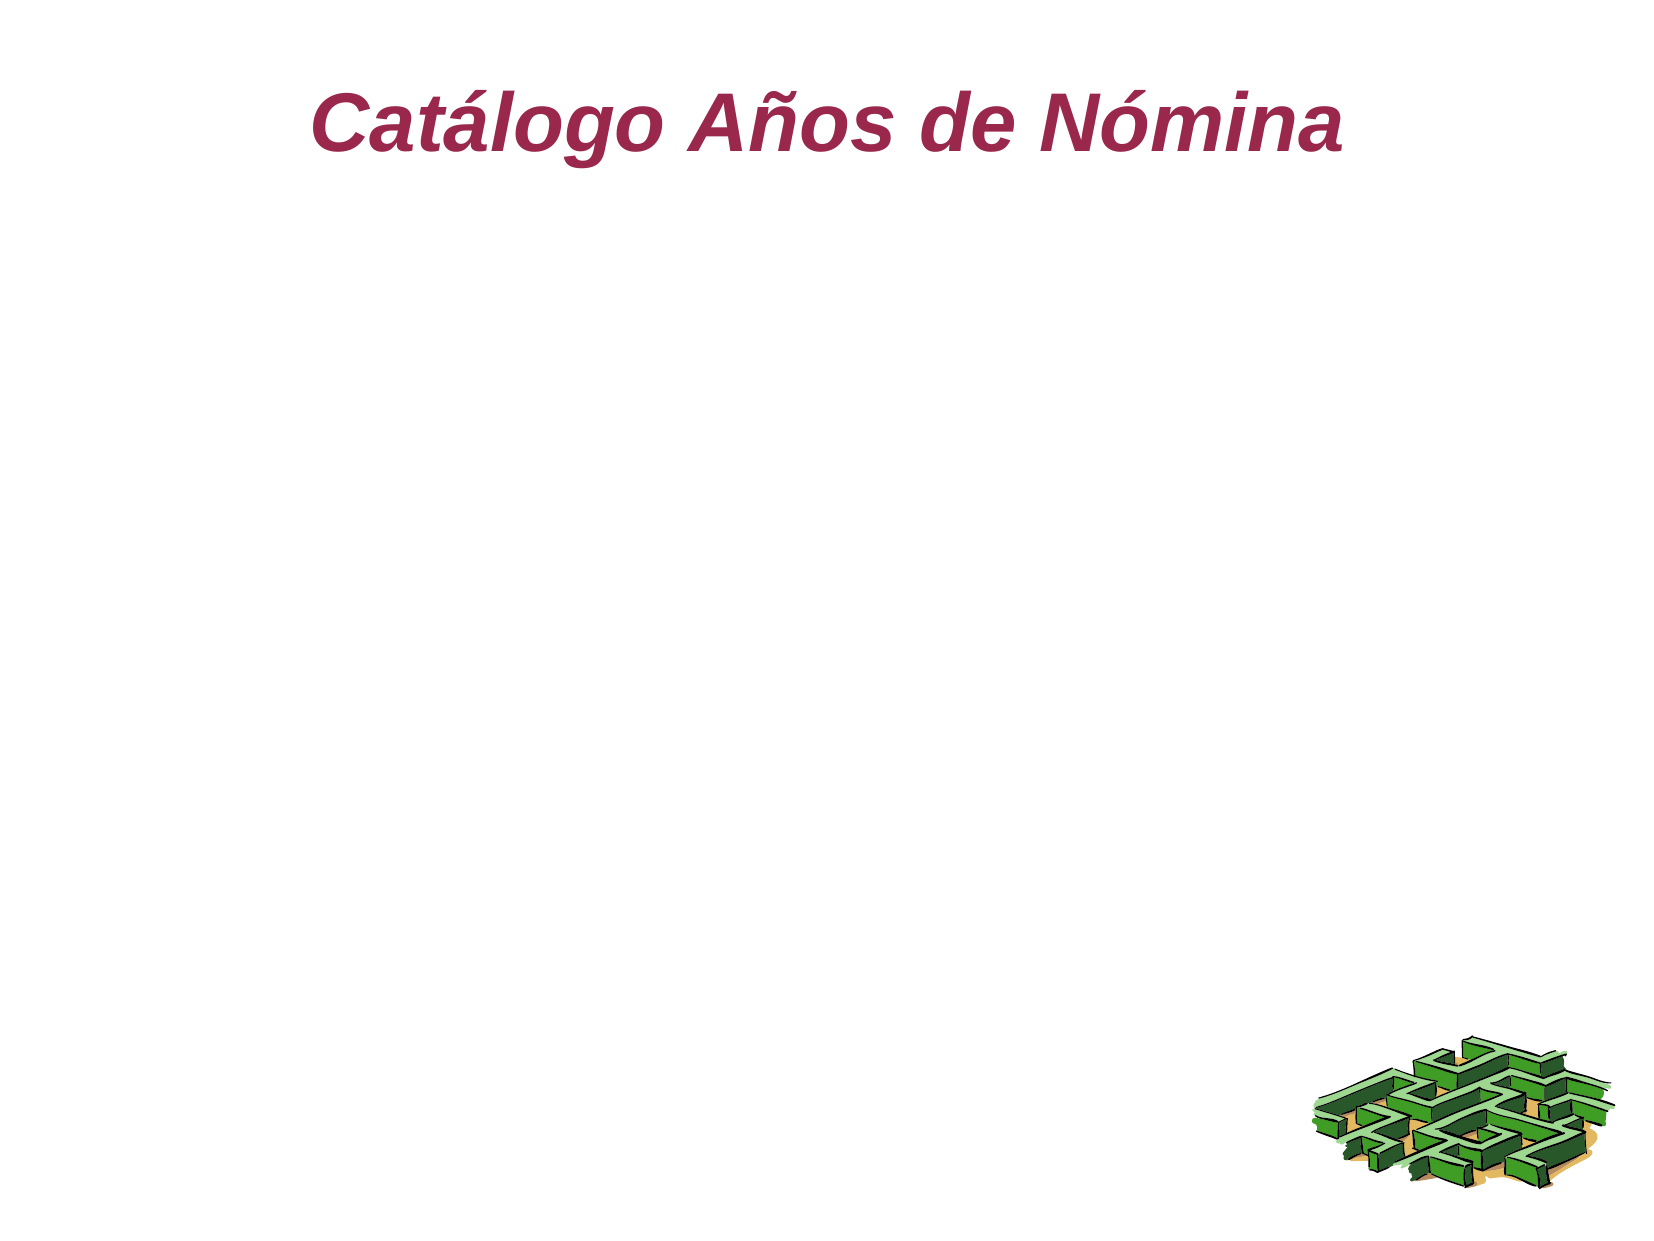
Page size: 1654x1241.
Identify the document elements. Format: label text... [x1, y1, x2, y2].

title Catálogo Años de Nómina [121, 19, 1534, 227]
